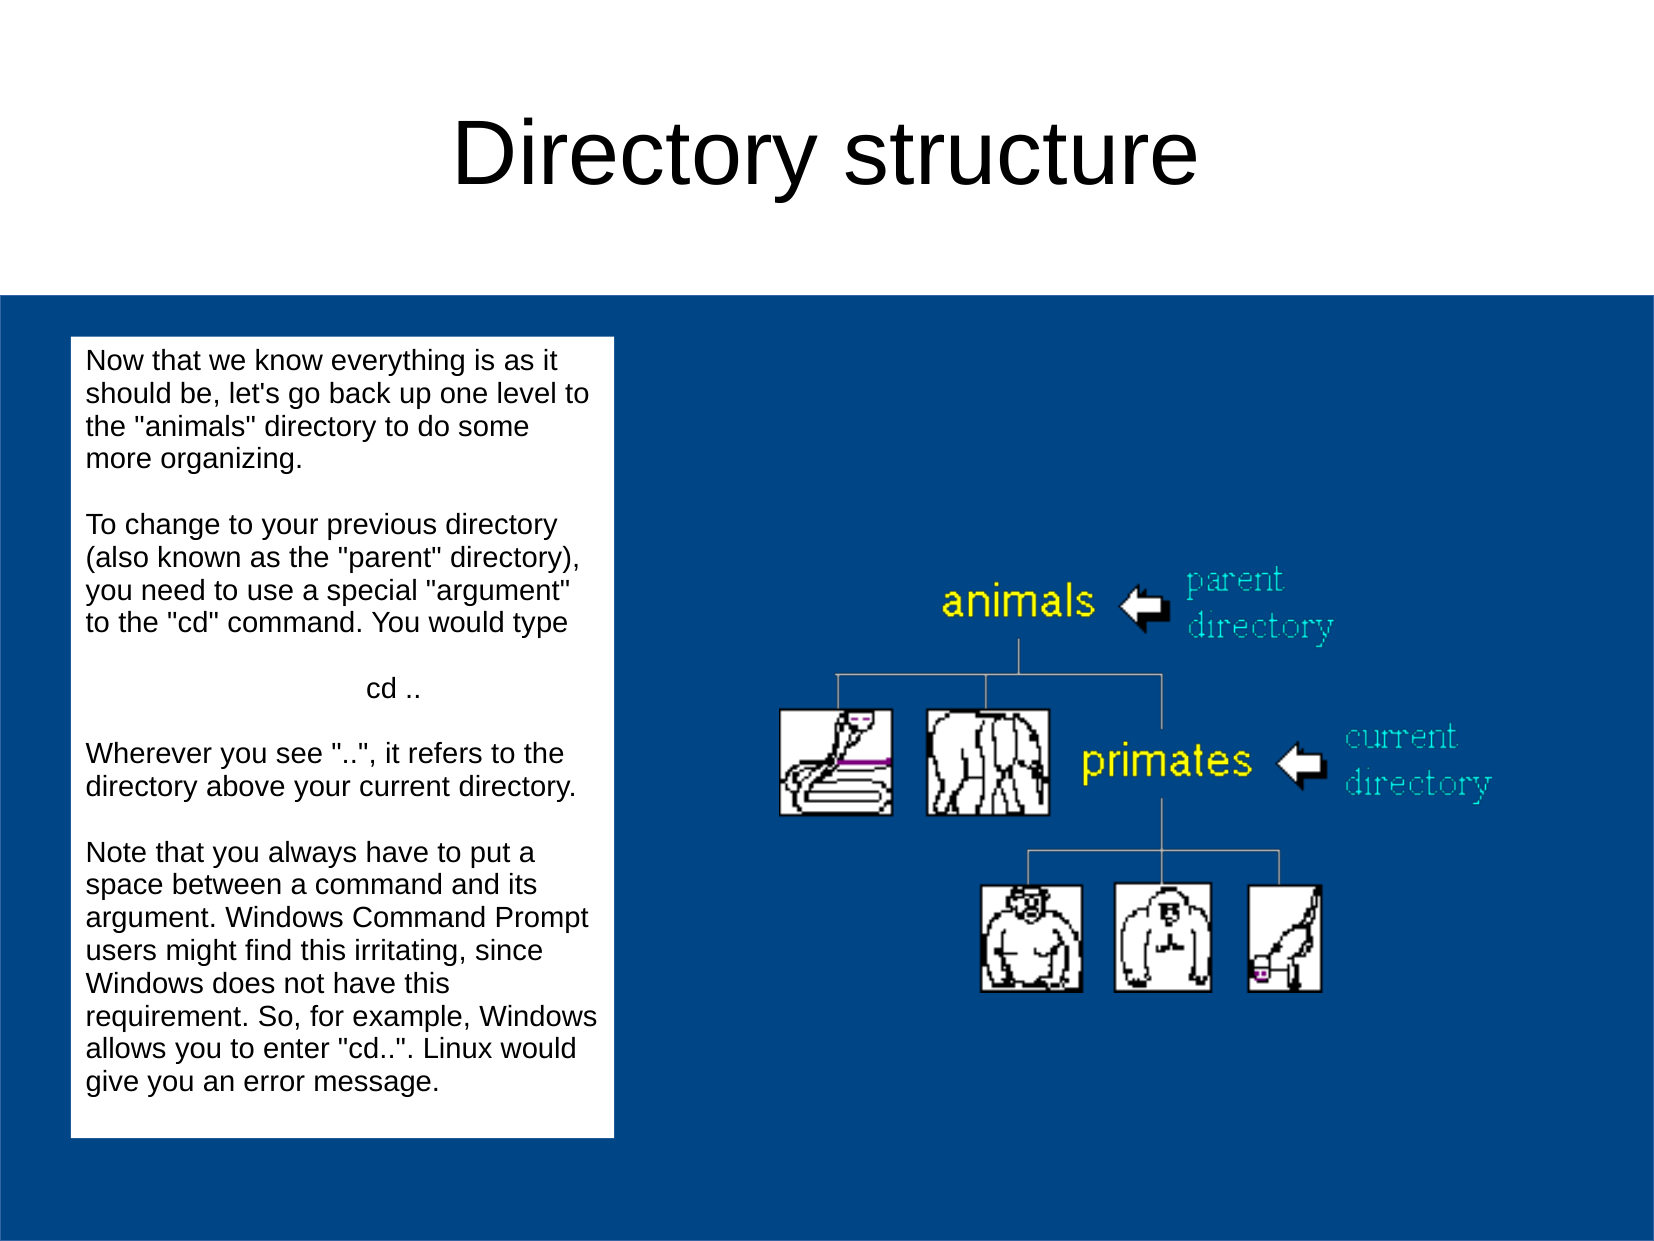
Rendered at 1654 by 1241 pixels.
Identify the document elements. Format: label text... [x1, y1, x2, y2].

picture [1441, 778, 1452, 794]
title Directory structure [82, 49, 1571, 257]
text_box [0, 295, 1654, 1241]
text_box Now that we know everything is as it should be, let's go back up one level to the "animals" directory to do some more organizing. To change to your previous directory (also known as the "parent" directory), you need to use a special "argument" to the "cd" command. You would type cd .. Wherever you see "..", it refers to the directory above your current directory. Note that you always have to put a space between a command and its argument. Windows Command Prompt users might find this irritating, since Windows does not have this requirement. So, for example, Windows allows you to enter "cd..". Linux would give you an error message. [70, 336, 615, 1139]
picture [779, 566, 1492, 993]
